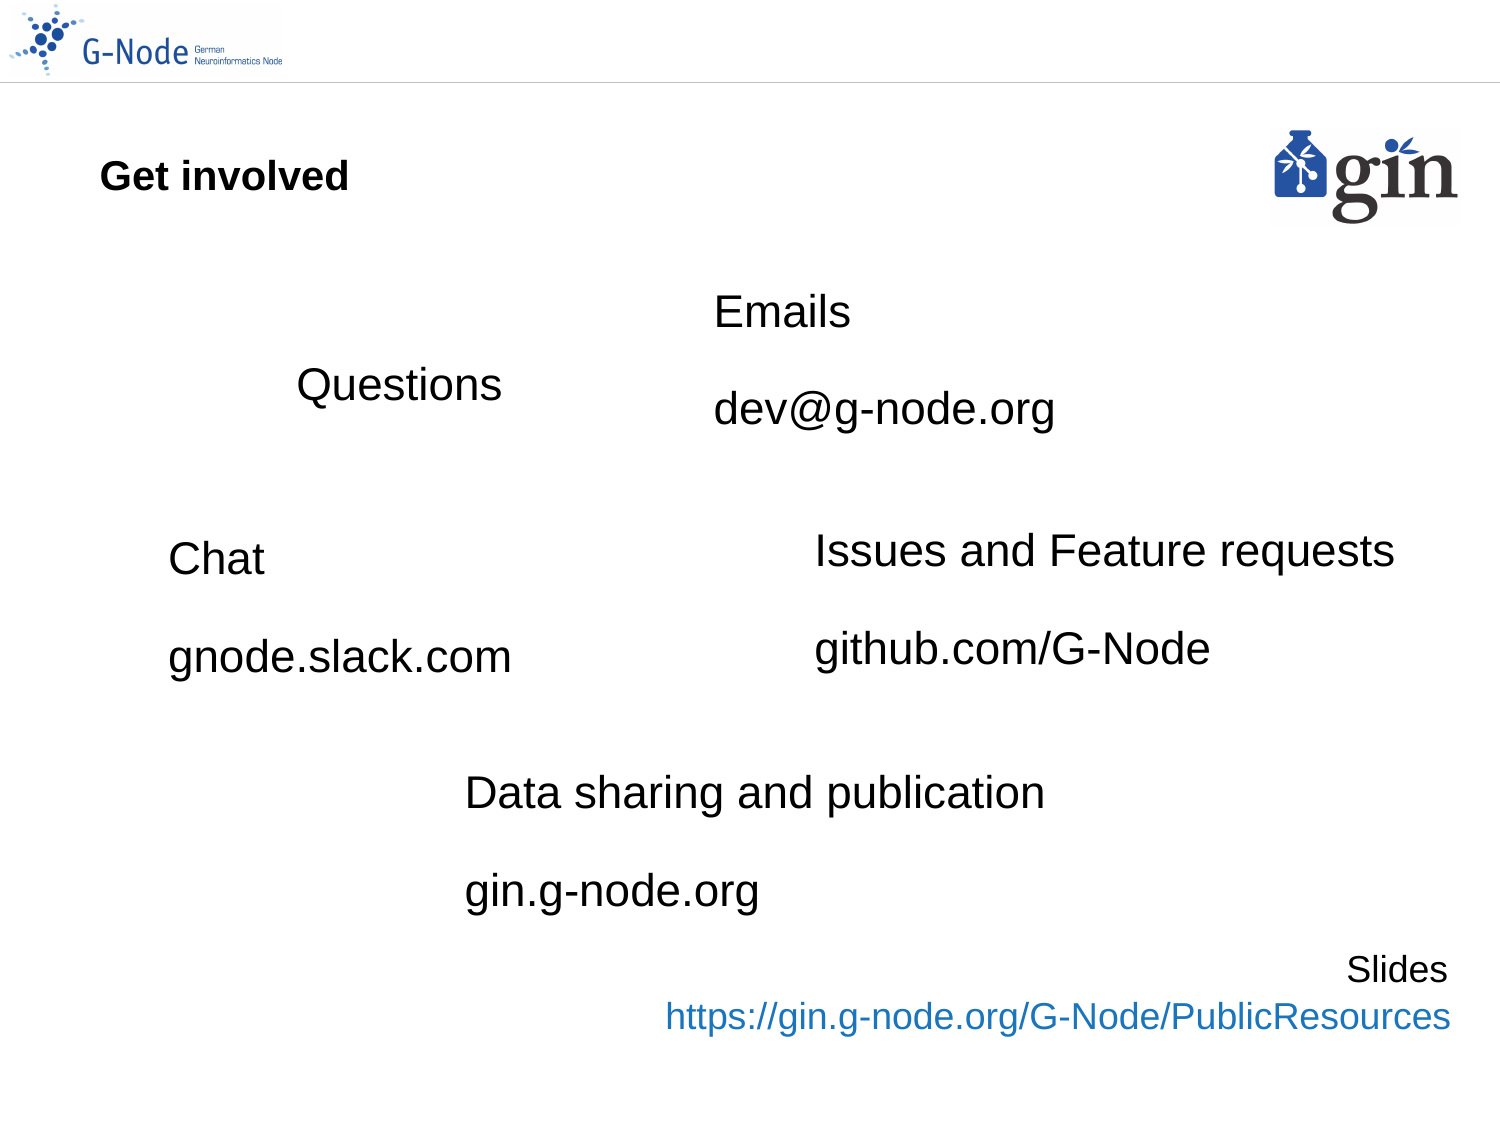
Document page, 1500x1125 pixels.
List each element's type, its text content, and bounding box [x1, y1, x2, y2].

text_box Data sharing and publication gin.g-node.org [433, 712, 1099, 948]
text_box Slides [1331, 902, 1473, 1021]
text_box Issues and Feature requests github.com/G-Node [783, 470, 1500, 711]
text_box https://gin.g-node.org/G-Node/PublicResources [650, 949, 1467, 1045]
text_box Questions [265, 304, 625, 455]
picture [1271, 128, 1460, 226]
text_box Chat gnode.slack.com [137, 478, 589, 787]
text_box Get involved [84, 140, 1271, 207]
picture [9, 4, 282, 76]
text_box Emails dev@g-node.org [682, 230, 1134, 480]
